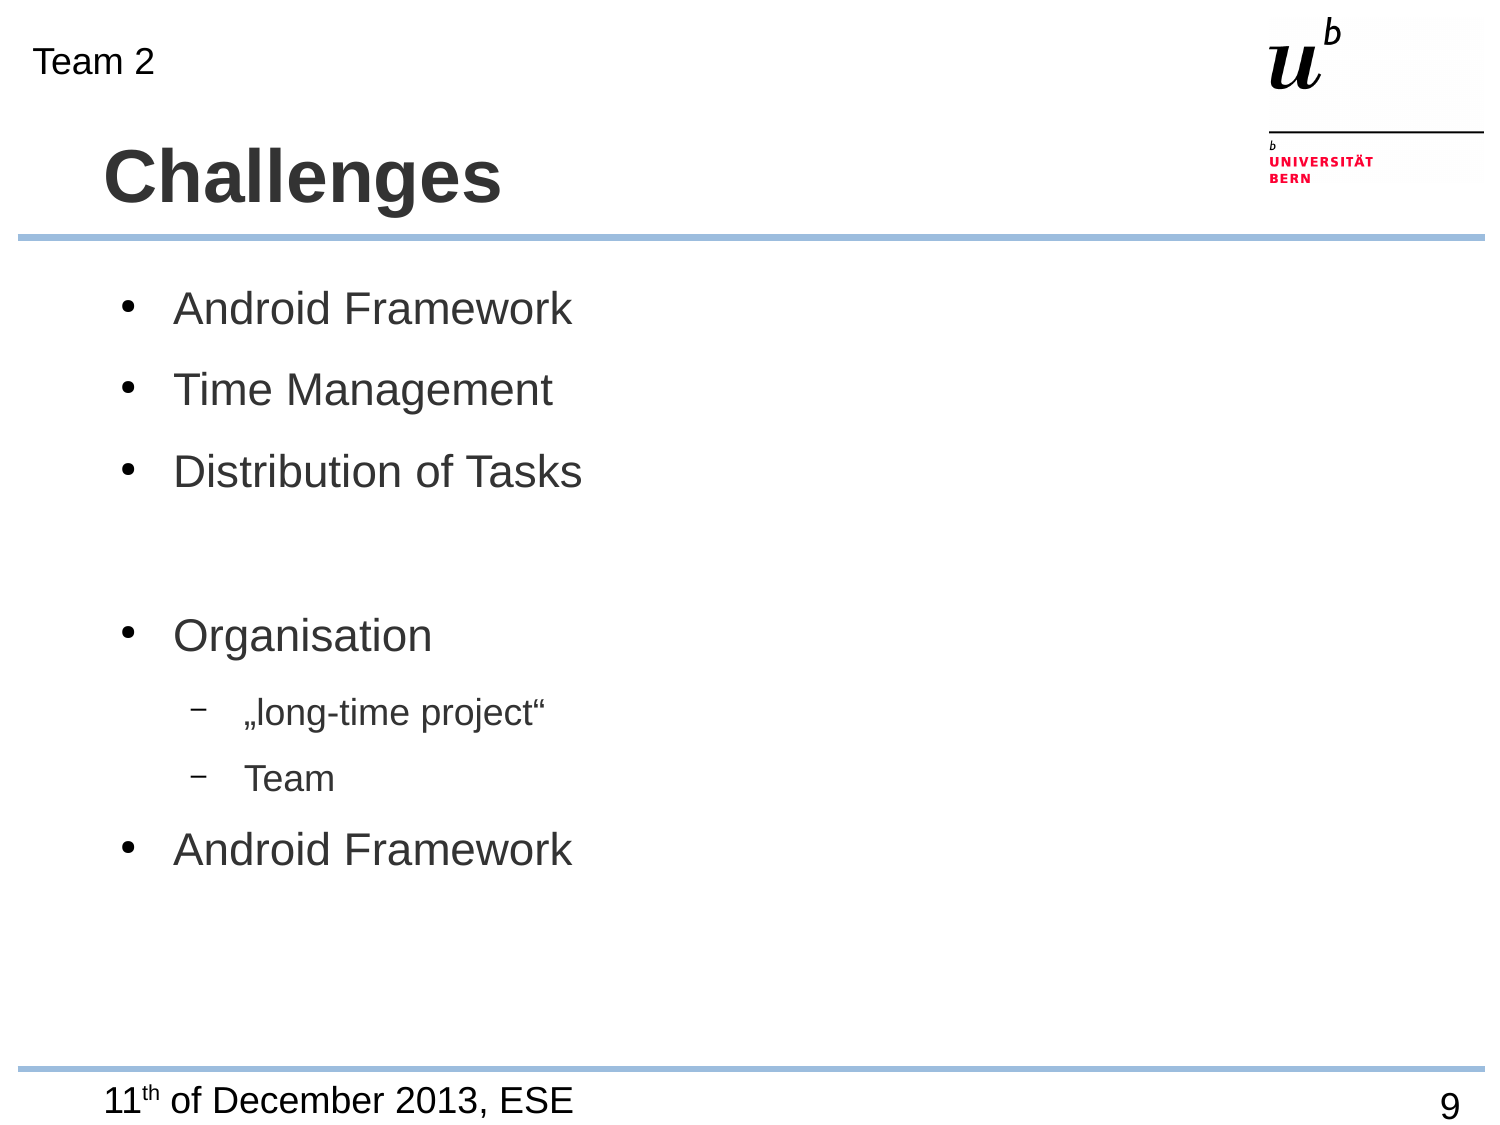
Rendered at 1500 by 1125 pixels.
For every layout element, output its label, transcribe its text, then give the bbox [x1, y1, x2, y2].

picture [1269, 17, 1484, 183]
title Challenges [88, 129, 1175, 241]
slide_number <Nummer> [1425, 1074, 1485, 1104]
list Android Framework Time Management Distribution of Tasks Organisation „long-time project“ Team Android Framework [87, 275, 1410, 1013]
footer Team 2 [17, 29, 904, 71]
slide_number 11th of December 2013, ESE [88, 1068, 1375, 1120]
